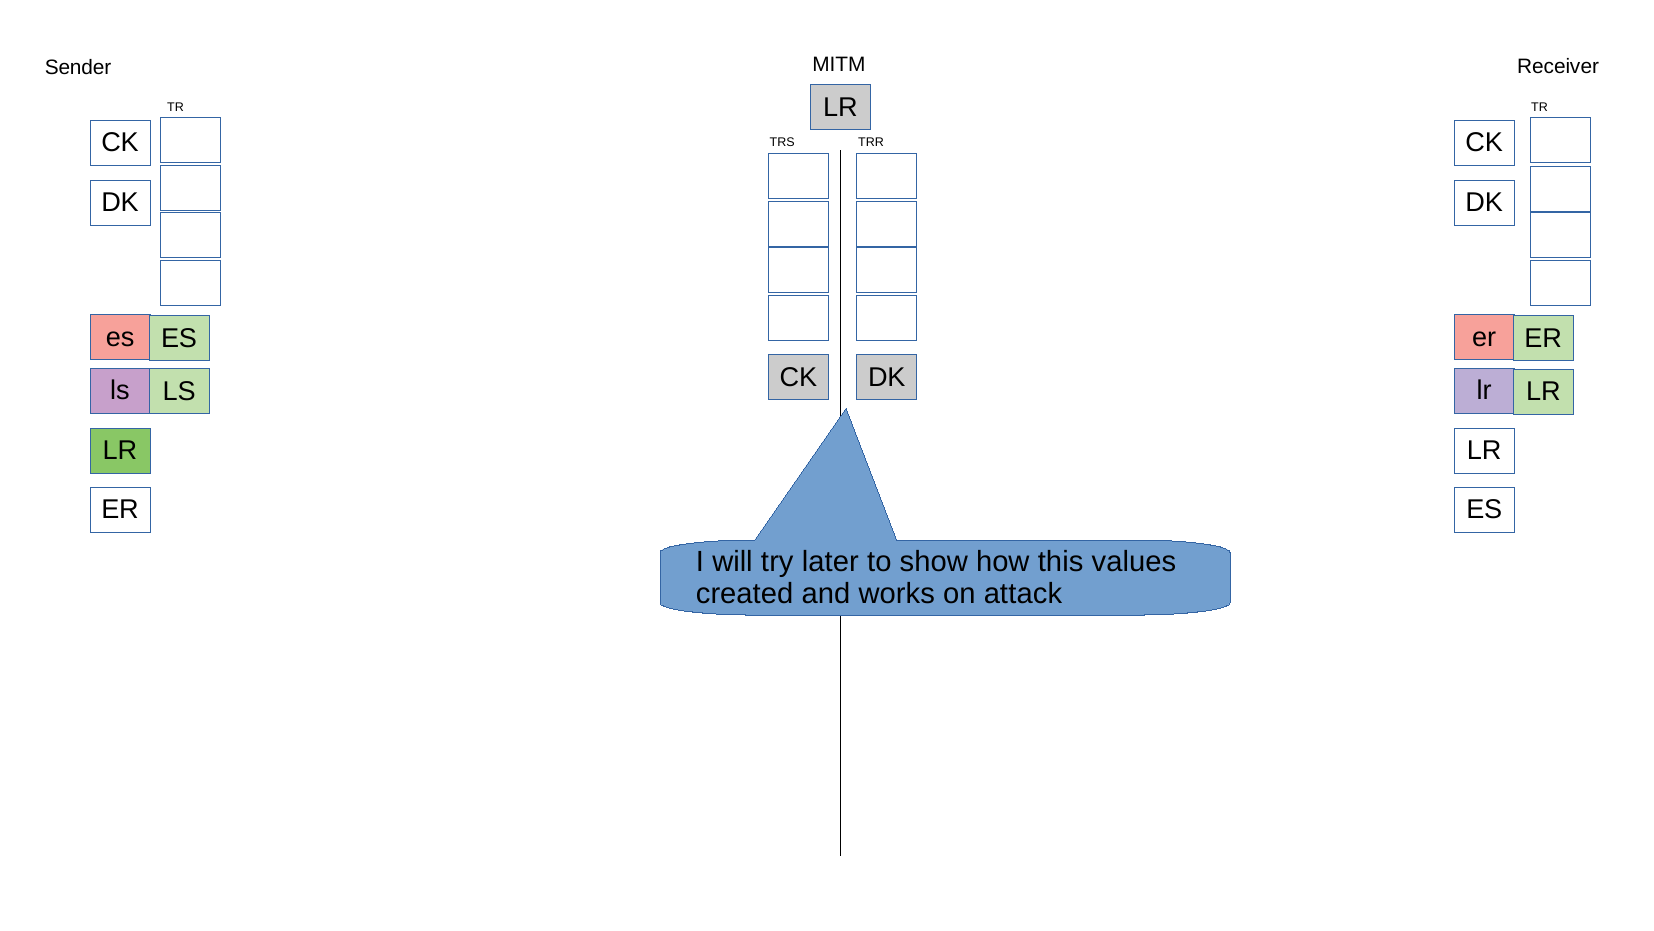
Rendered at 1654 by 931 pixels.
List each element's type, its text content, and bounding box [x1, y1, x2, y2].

text_box er [1454, 314, 1515, 360]
text_box DK [856, 354, 917, 400]
text_box lr [1454, 368, 1515, 414]
text_box ER [90, 487, 151, 533]
text_box CK [768, 354, 829, 400]
text_box [856, 295, 917, 341]
text_box [160, 165, 221, 211]
text_box [856, 201, 917, 293]
text_box MITM [797, 45, 886, 91]
text_box TRR [843, 128, 904, 172]
text_box ES [1454, 487, 1515, 533]
text_box Sender [30, 48, 196, 94]
text_box es [90, 314, 151, 360]
text_box I will try later to show how this values created and works on attack [660, 408, 1231, 616]
text_box CK [90, 120, 151, 166]
text_box TR [152, 92, 213, 136]
text_box [1530, 260, 1591, 306]
text_box [1530, 166, 1591, 258]
text_box TR [1516, 92, 1577, 136]
text_box [856, 153, 917, 199]
text_box [1530, 117, 1591, 163]
text_box [160, 117, 221, 163]
text_box CK [1454, 120, 1515, 166]
text_box Receiver [1502, 47, 1654, 93]
text_box [768, 201, 829, 293]
text_box LR [1454, 428, 1515, 474]
text_box DK [90, 180, 151, 226]
text_box LR [1513, 369, 1574, 415]
text_box [768, 153, 829, 199]
text_box TRS [754, 128, 815, 172]
text_box ES [149, 315, 210, 361]
text_box LS [149, 368, 210, 414]
text_box LR [90, 428, 151, 474]
text_box [160, 260, 221, 306]
text_box LR [810, 84, 871, 130]
text_box [768, 295, 829, 341]
text_box [160, 212, 221, 258]
text_box ER [1513, 315, 1574, 361]
text_box ls [90, 368, 149, 414]
text_box DK [1454, 180, 1515, 226]
